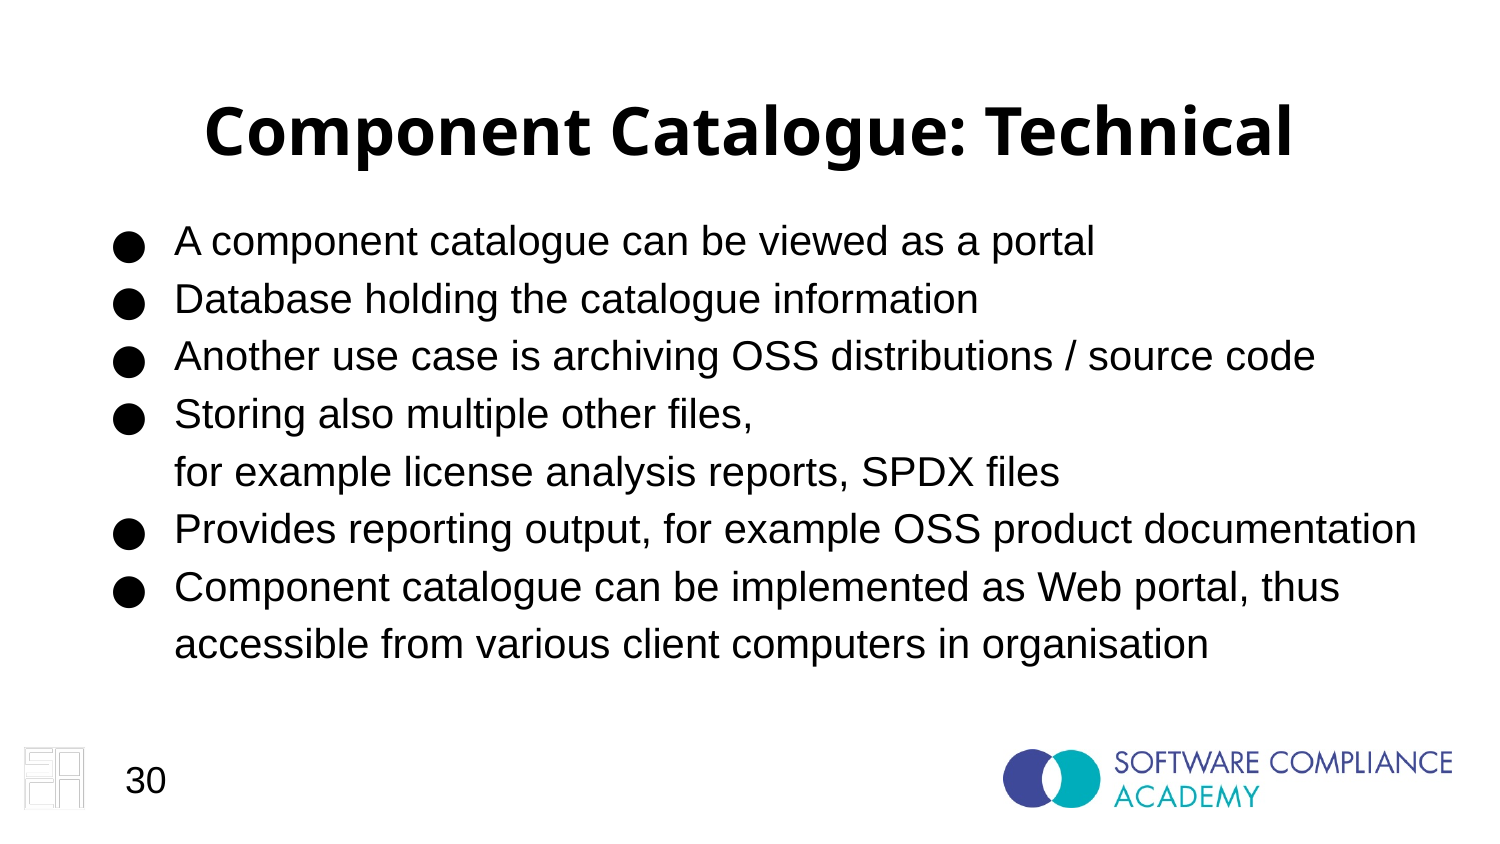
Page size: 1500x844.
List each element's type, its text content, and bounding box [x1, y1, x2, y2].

text_box A component catalogue can be viewed as a portal Database holding the catalogue information Another use case is archiving OSS distributions / source code Storing also multiple other files, for example license analysis reports, SPDX files Provides reporting output, for example OSS product documentation Component catalogue can be implemented as Web portal, thus accessible from various client computers in organisation [88, 199, 1447, 753]
picture [1003, 749, 1452, 808]
picture [23, 746, 86, 811]
text_box Component Catalogue: Technical [74, 39, 1425, 169]
